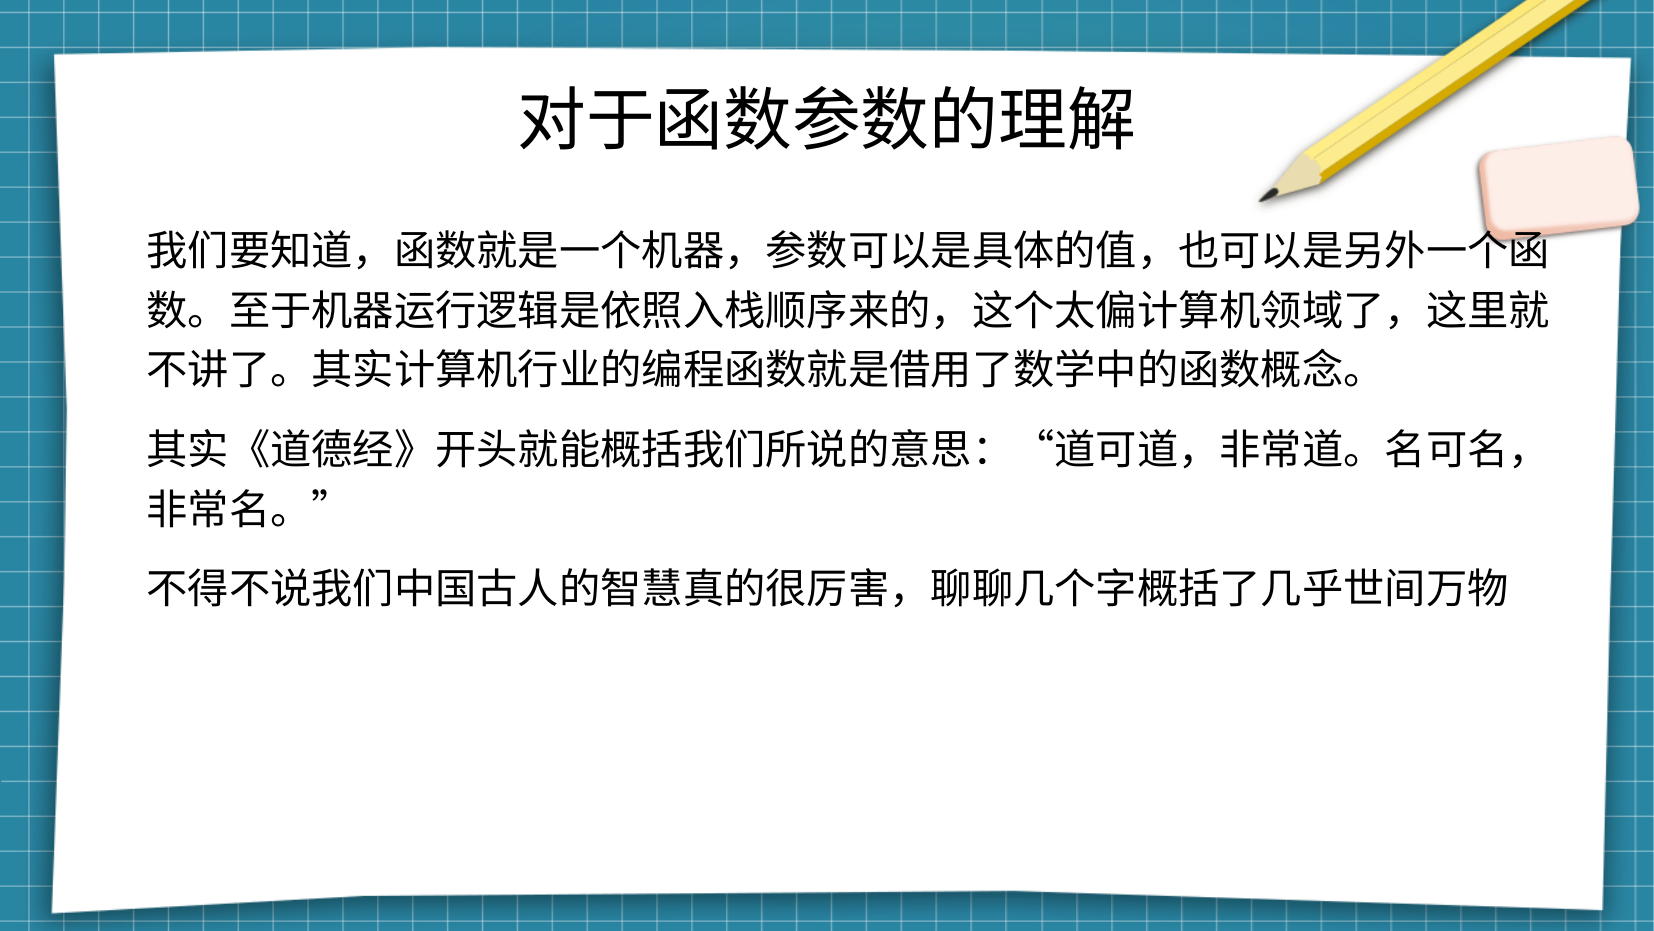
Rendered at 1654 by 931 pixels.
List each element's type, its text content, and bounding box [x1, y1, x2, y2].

list 我们要知道，函数就是一个机器，参数可以是具体的值，也可以是另外一个函数。至于机器运行逻辑是依照入栈顺序来的，这个太偏计算机领域了，这里就不讲了。其实计算机行业的编程函数就是借用了数学中的函数概念。 其实《道德经》开头就能概括我们所说的意思：“道可道，非常道。名可名，非常名。” 不得不说我们中国古人的智慧真的很厉害，聊聊几个字概括了几乎世间万物 [82, 217, 1565, 621]
title 对于函数参数的理解 [82, 37, 1571, 193]
picture [0, 0, 1654, 931]
